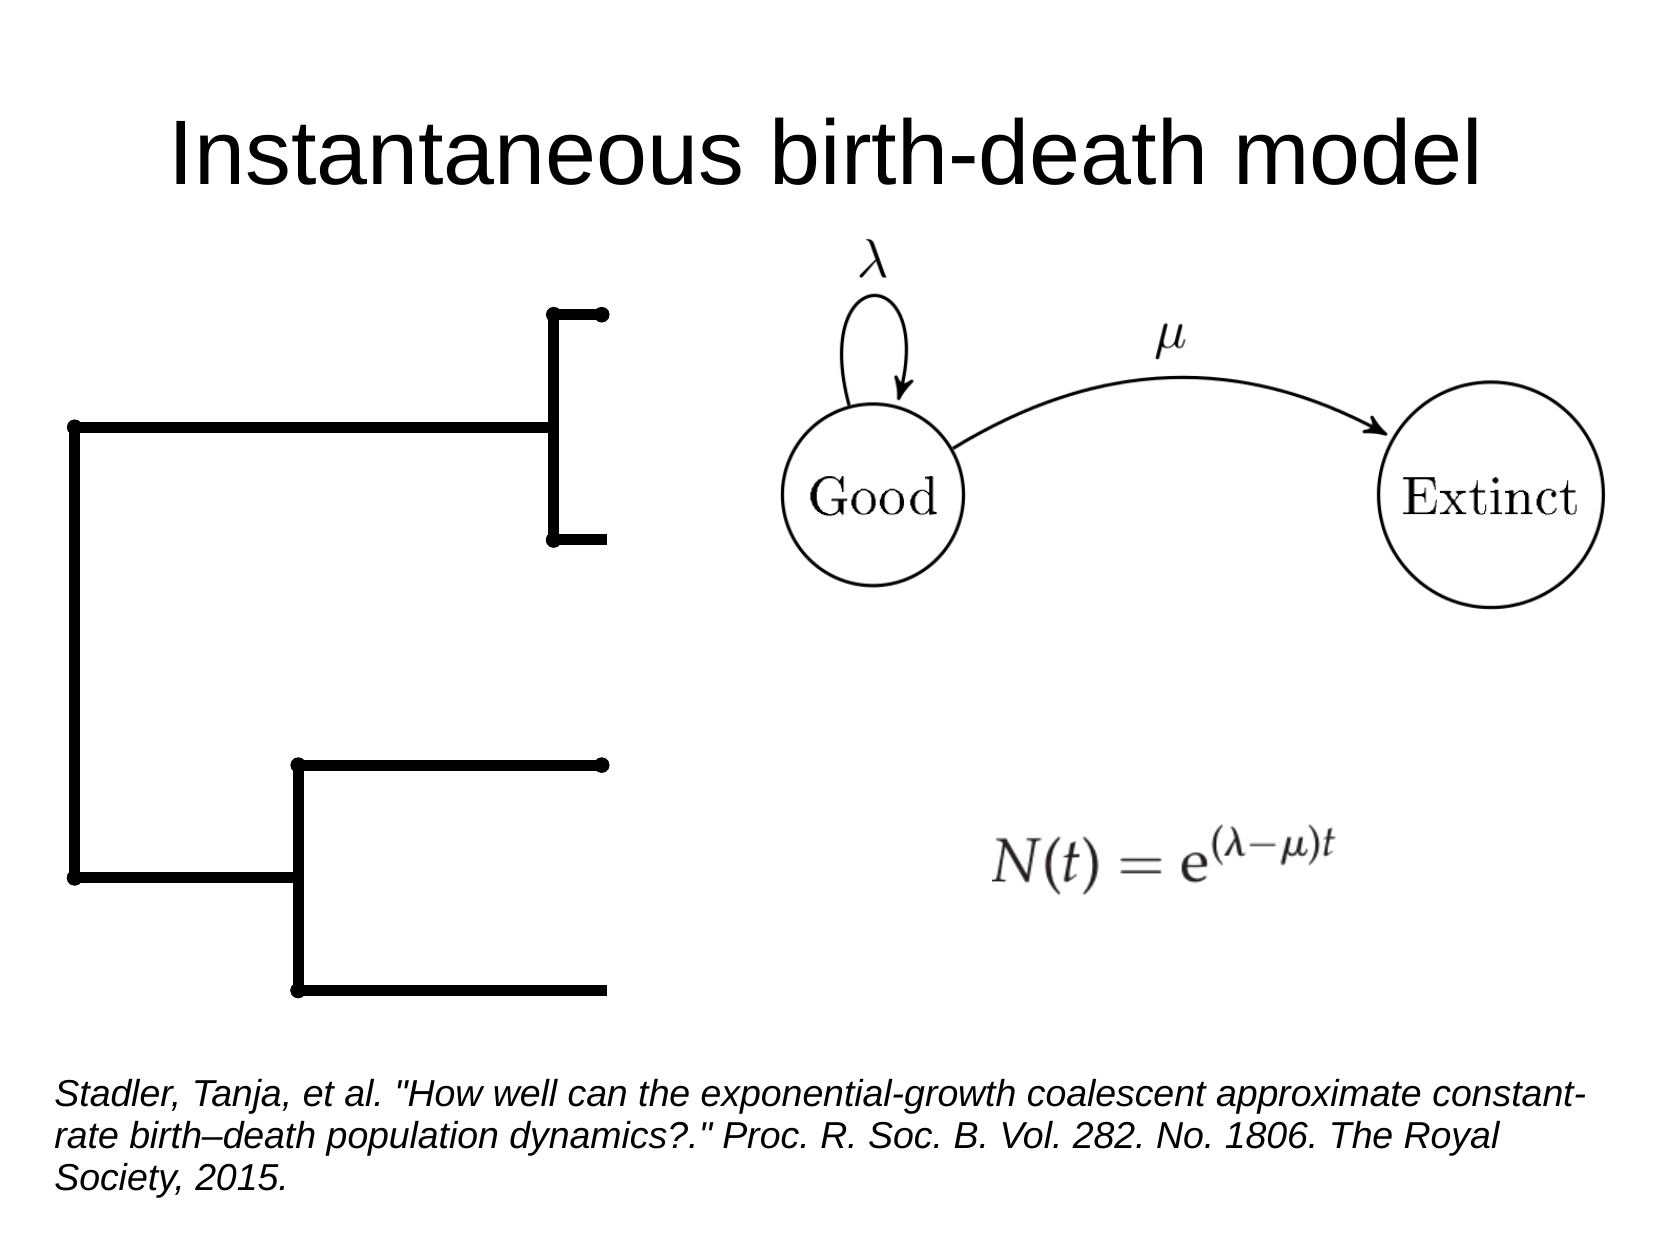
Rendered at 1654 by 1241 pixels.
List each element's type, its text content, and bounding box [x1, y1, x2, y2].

picture [992, 824, 1336, 896]
picture [45, 239, 1606, 1021]
text_box Stadler, Tanja, et al. "How well can the exponential-growth coalescent approximate constant-rate birth–death population dynamics?." Proc. R. Soc. B. Vol. 282. No. 1806. The Royal Society, 2015. [39, 1065, 1621, 1216]
title Instantaneous birth-death model [82, 49, 1571, 257]
